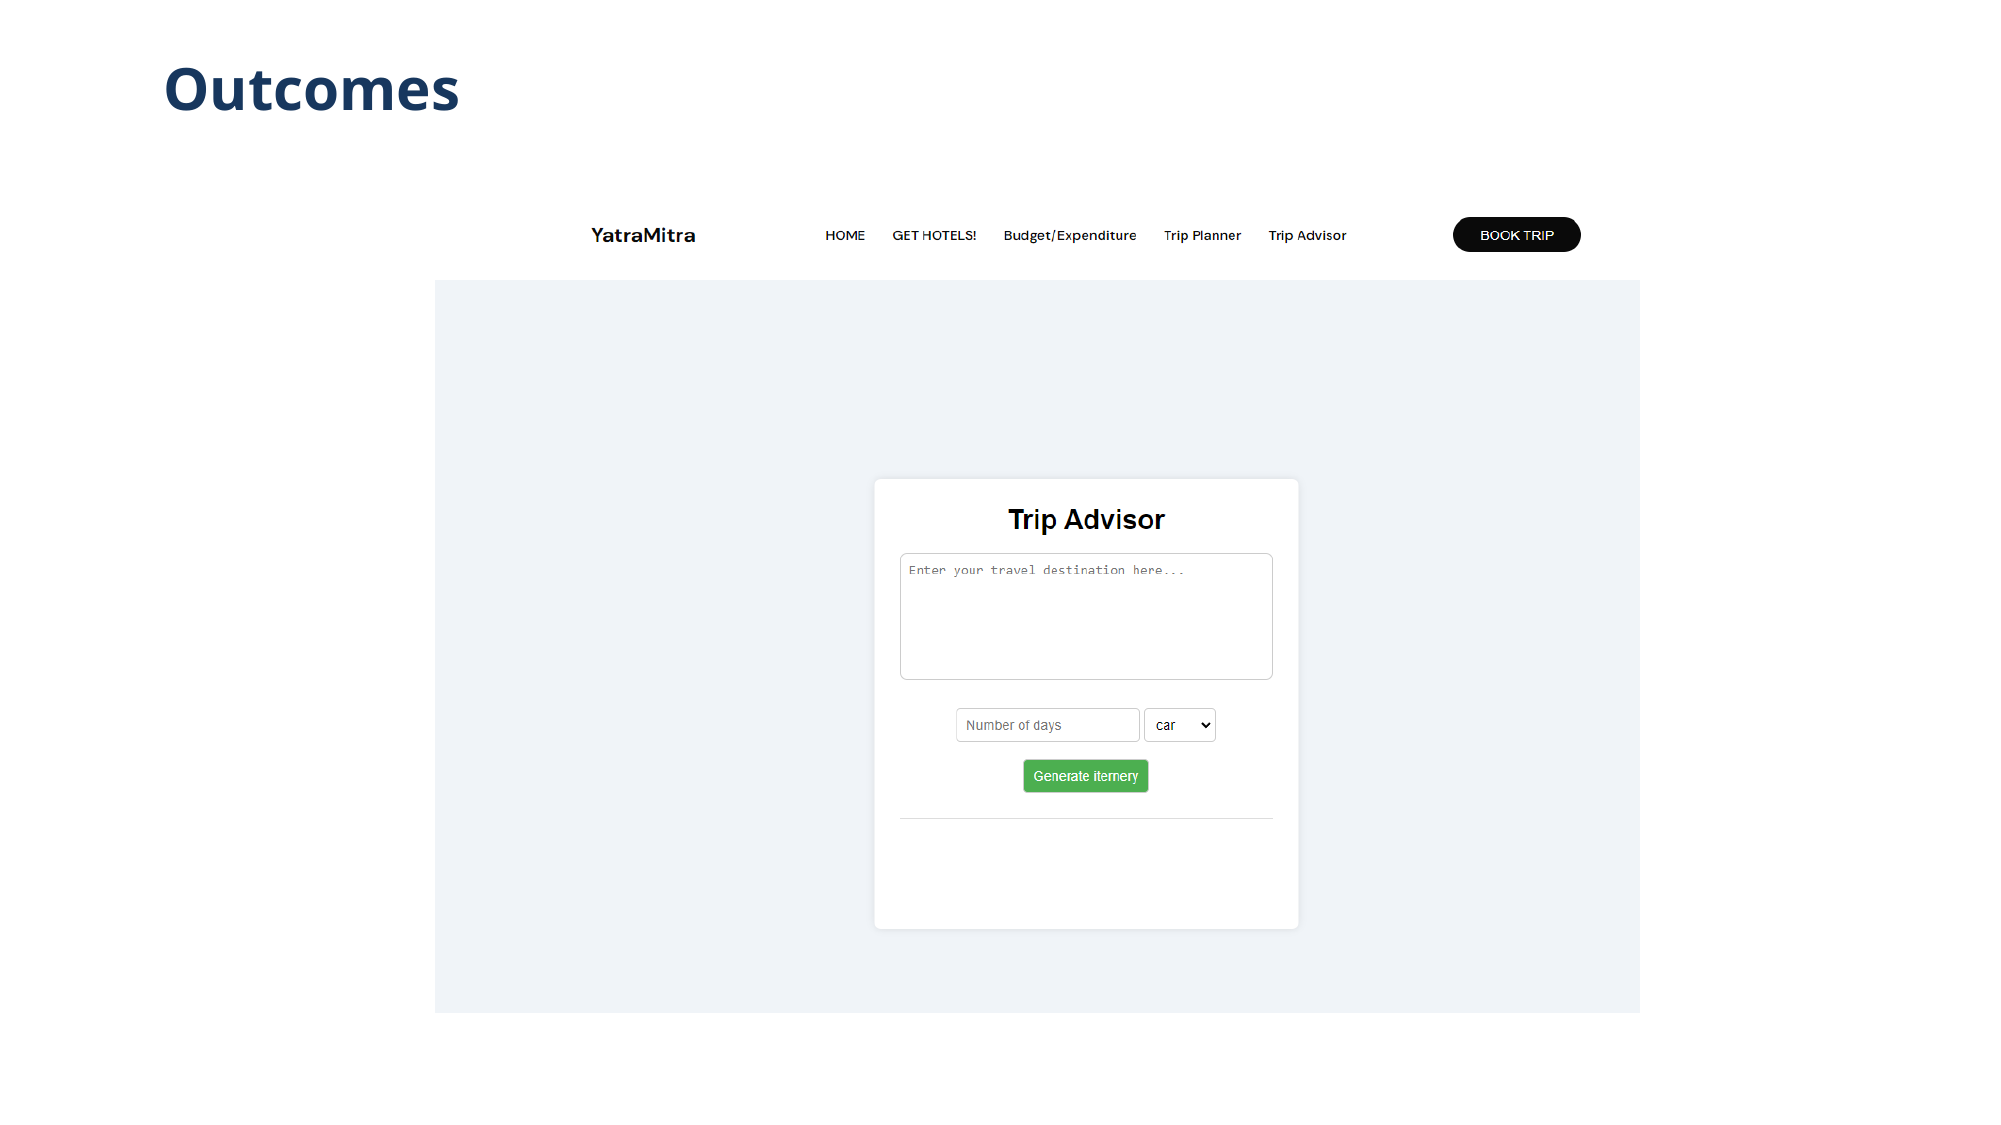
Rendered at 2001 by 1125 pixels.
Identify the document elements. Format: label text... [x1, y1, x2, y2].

title Outcomes [133, 45, 1884, 126]
picture [435, 200, 1640, 1013]
